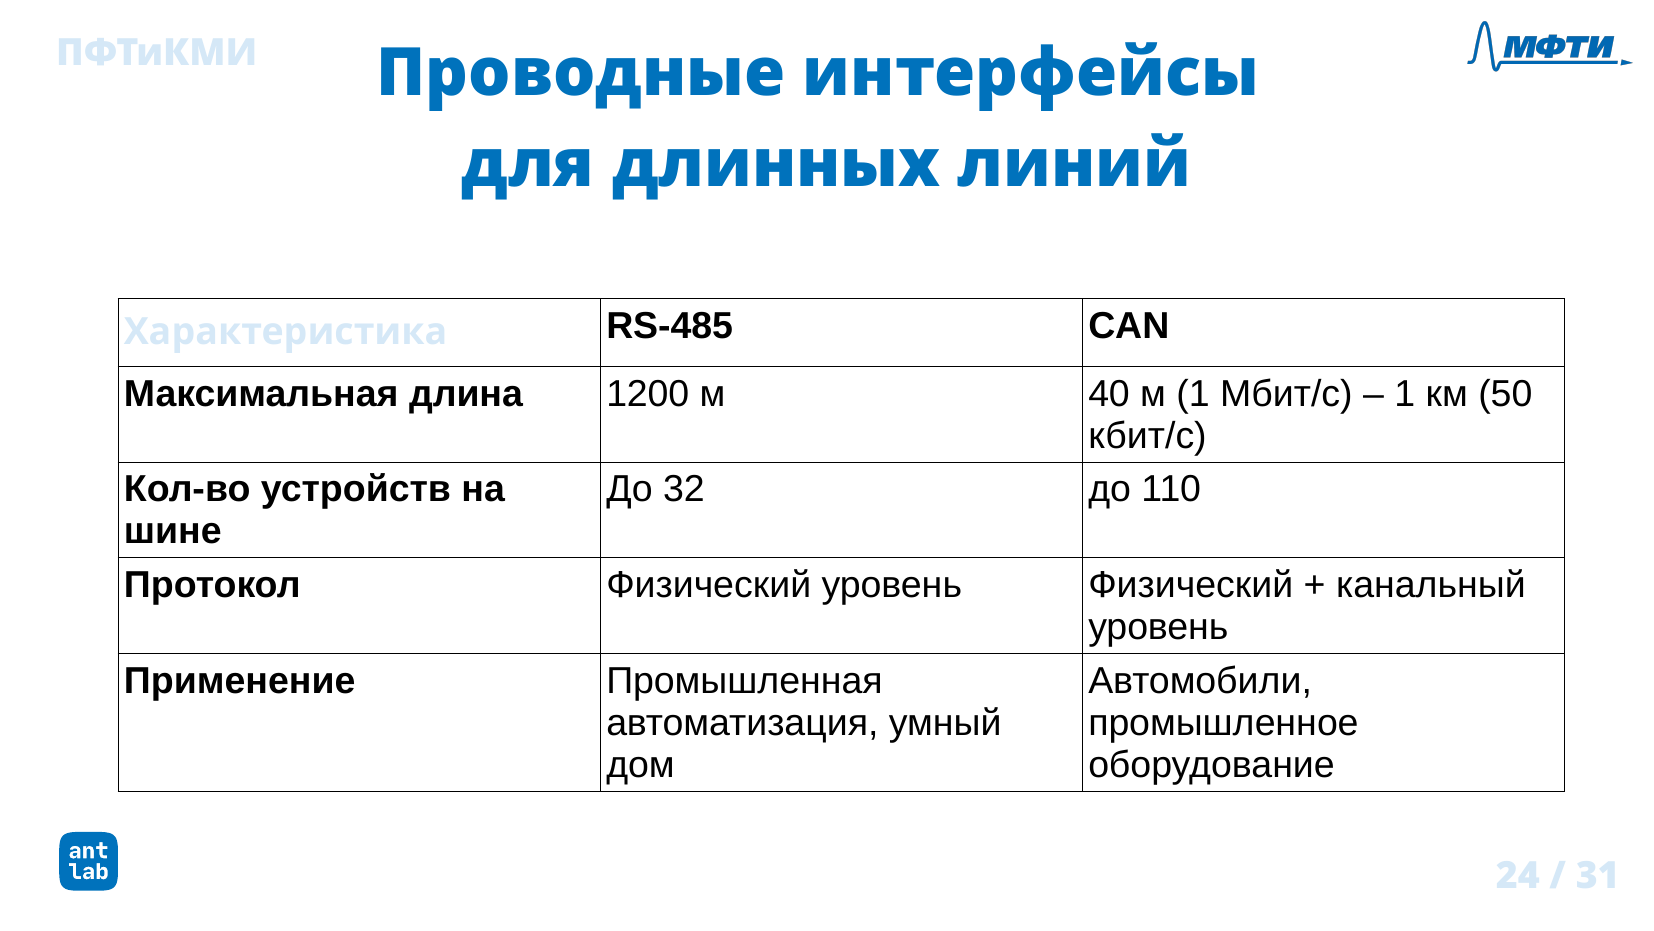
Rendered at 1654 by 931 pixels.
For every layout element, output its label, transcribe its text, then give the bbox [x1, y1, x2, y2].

table_cell Физический уровень [601, 558, 1082, 653]
table_cell Протокол [119, 558, 600, 653]
table_cell Максимальная длина [119, 367, 600, 462]
table_cell Промышленная автоматизация, умный дом [601, 654, 1082, 791]
table_cell Физический + канальный уровень [1083, 558, 1564, 653]
title Проводные интерфейсы для длинных линий [82, 20, 1571, 209]
table_cell До 32 [601, 463, 1082, 557]
table_header Характеристика [119, 299, 600, 366]
table_header RS-485 [601, 299, 1082, 366]
table_cell Кол-во устройств на шине [119, 463, 600, 557]
table_cell 1200 м [601, 367, 1082, 462]
table_header CAN [1083, 299, 1564, 366]
table_cell до 110 [1083, 463, 1564, 557]
picture [1446, 0, 1654, 93]
table_cell Применение [119, 654, 600, 791]
table_cell 40 м (1 Мбит/с) – 1 км (50 кбит/с) [1083, 367, 1564, 462]
table_cell Автомобили, промышленное оборудование [1083, 654, 1564, 791]
